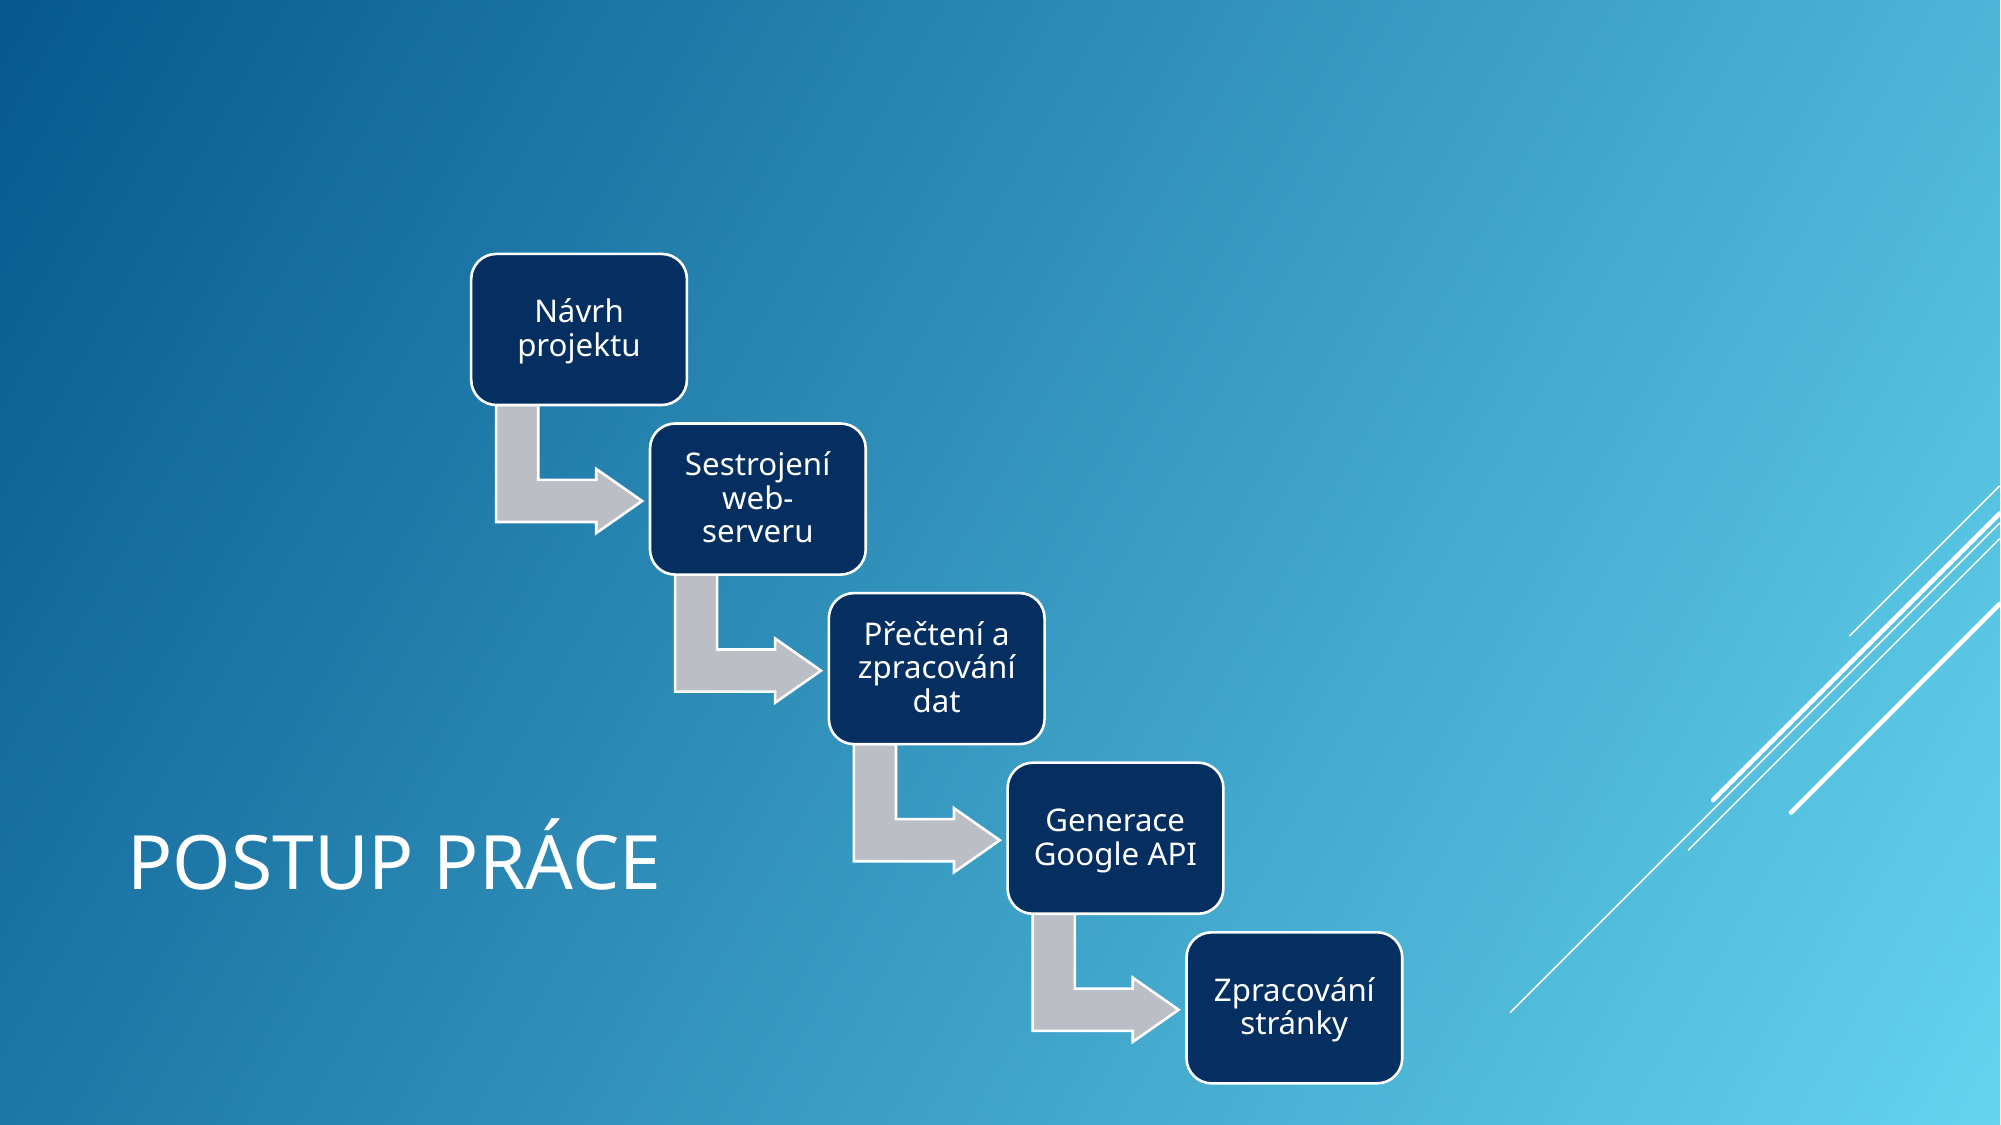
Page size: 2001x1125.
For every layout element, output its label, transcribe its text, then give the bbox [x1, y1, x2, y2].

title Postup práce [112, 736, 1513, 984]
text_box [853, 745, 1000, 873]
text_box [675, 575, 821, 703]
text_box Zpracování stránky [1186, 932, 1403, 1084]
text_box Přečtení a zpracování dat [828, 593, 1045, 745]
text_box Sestrojení web-serveru [650, 423, 866, 575]
text_box Návrh projektu [471, 253, 687, 405]
text_box [1032, 914, 1179, 1042]
text_box [496, 405, 643, 534]
text_box Generace Google API [1007, 762, 1224, 914]
